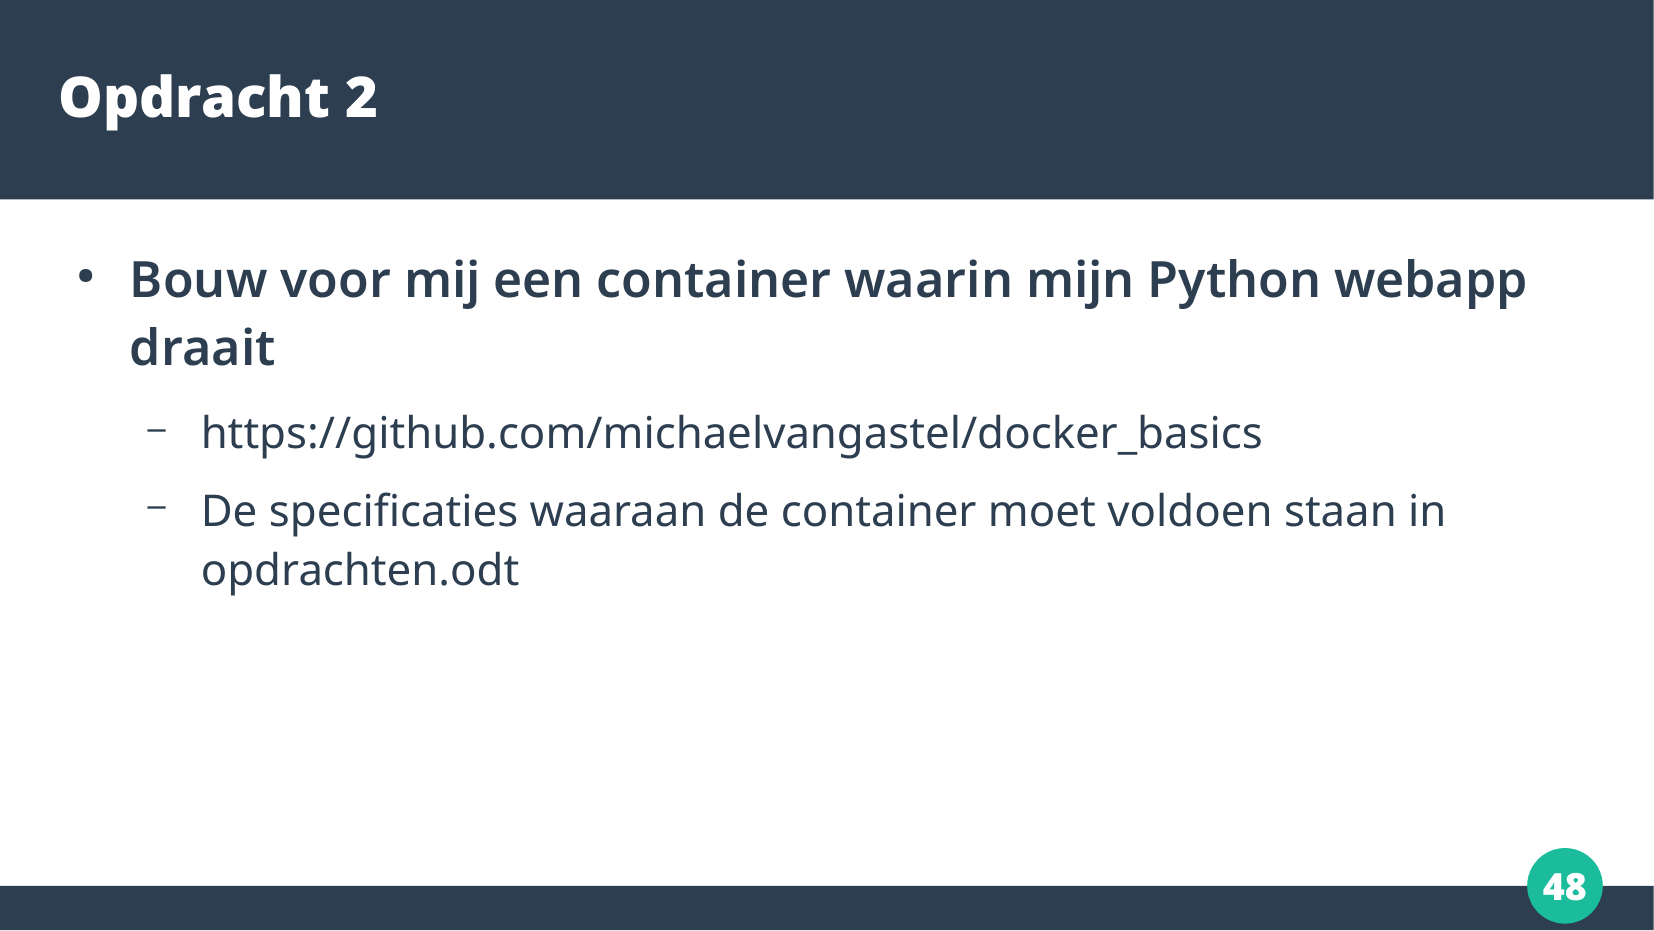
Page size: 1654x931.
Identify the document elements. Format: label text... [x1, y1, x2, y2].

title Opdracht 2 [59, 37, 1595, 156]
list Bouw voor mij een container waarin mijn Python webapp draait https://github.com/michaelvangastel/docker_basics De specificaties waaraan de container moet voldoen staan in opdrachten.odt [59, 243, 1595, 864]
